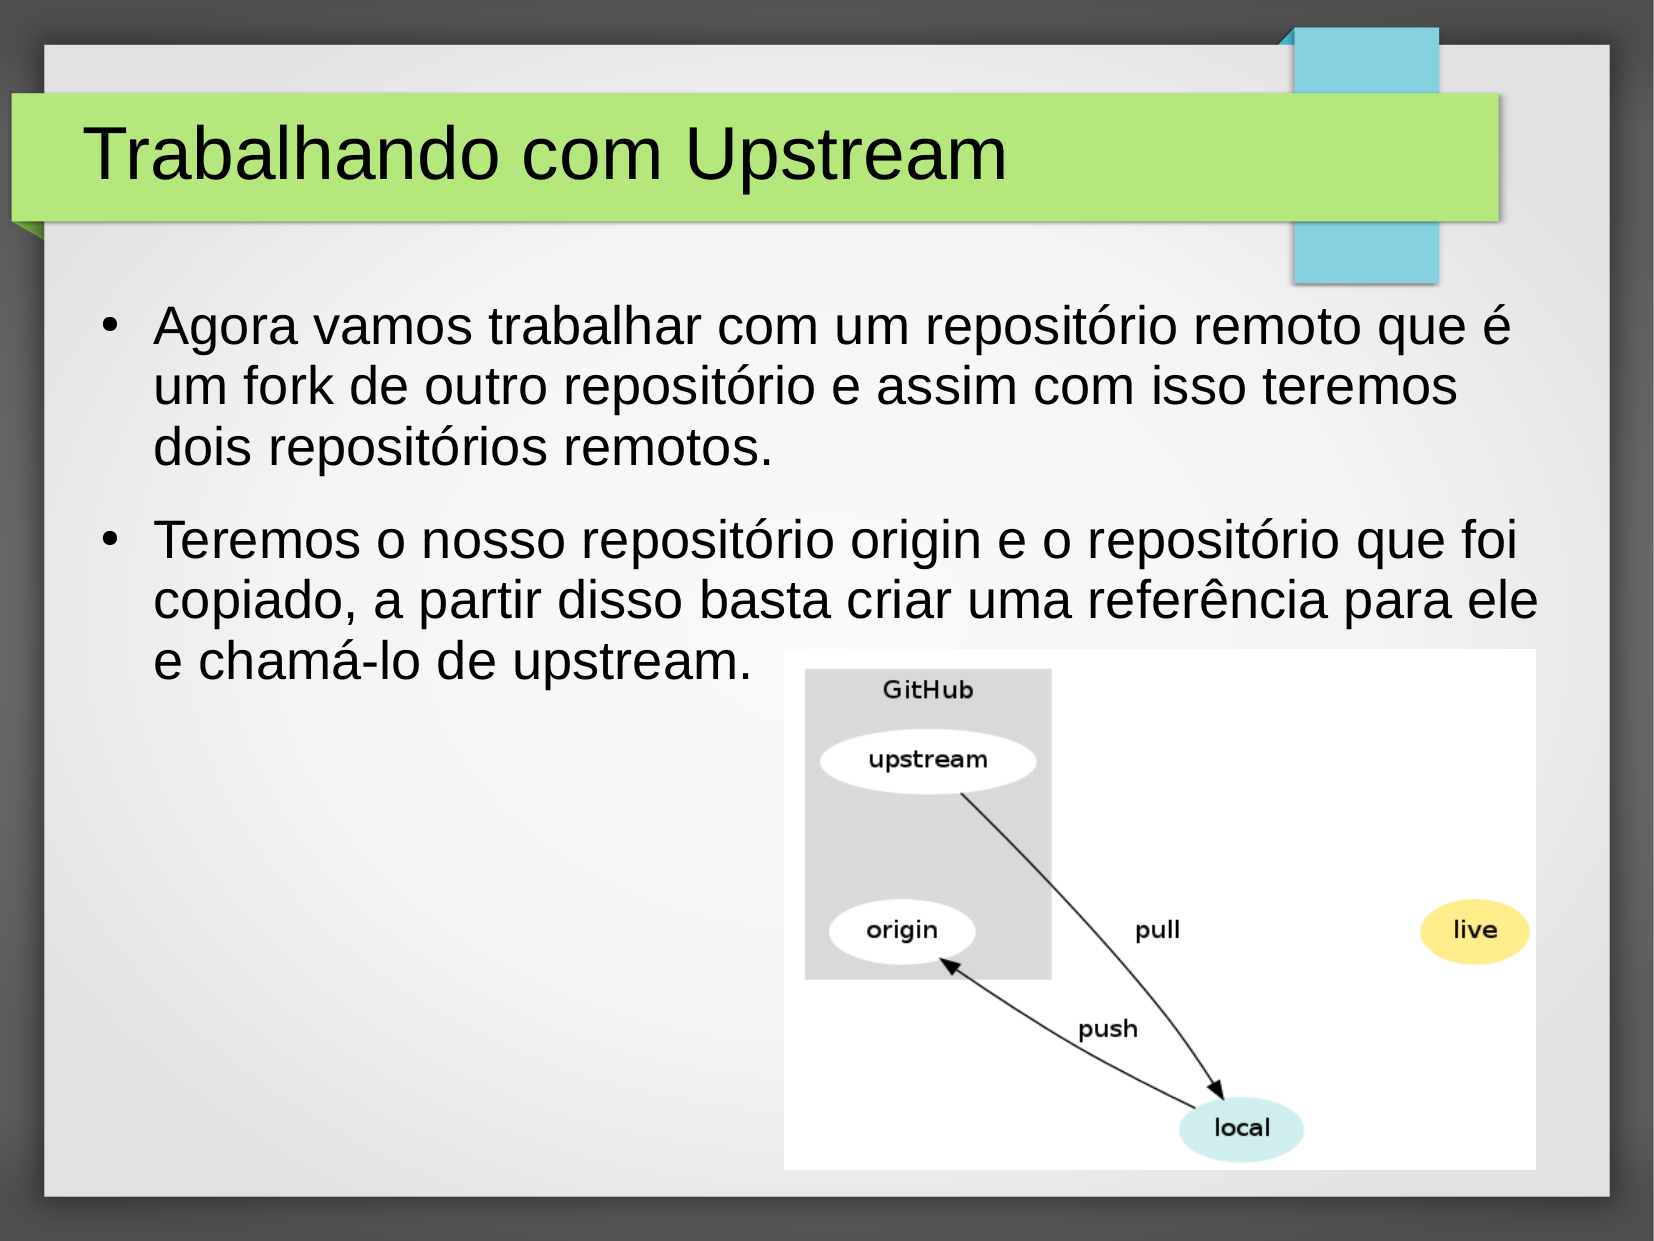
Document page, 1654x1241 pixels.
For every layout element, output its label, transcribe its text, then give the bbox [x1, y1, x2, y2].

title Trabalhando com Upstream [82, 94, 1264, 213]
picture [0, 0, 1654, 1241]
list Agora vamos trabalhar com um repositório remoto que é um fork de outro repositório e assim com isso teremos dois repositórios remotos. [82, 295, 1571, 497]
list Teremos o nosso repositório origin e o repositório que foi copiado, a partir disso basta criar uma referência para ele e chamá-lo de upstream. [82, 509, 1571, 709]
